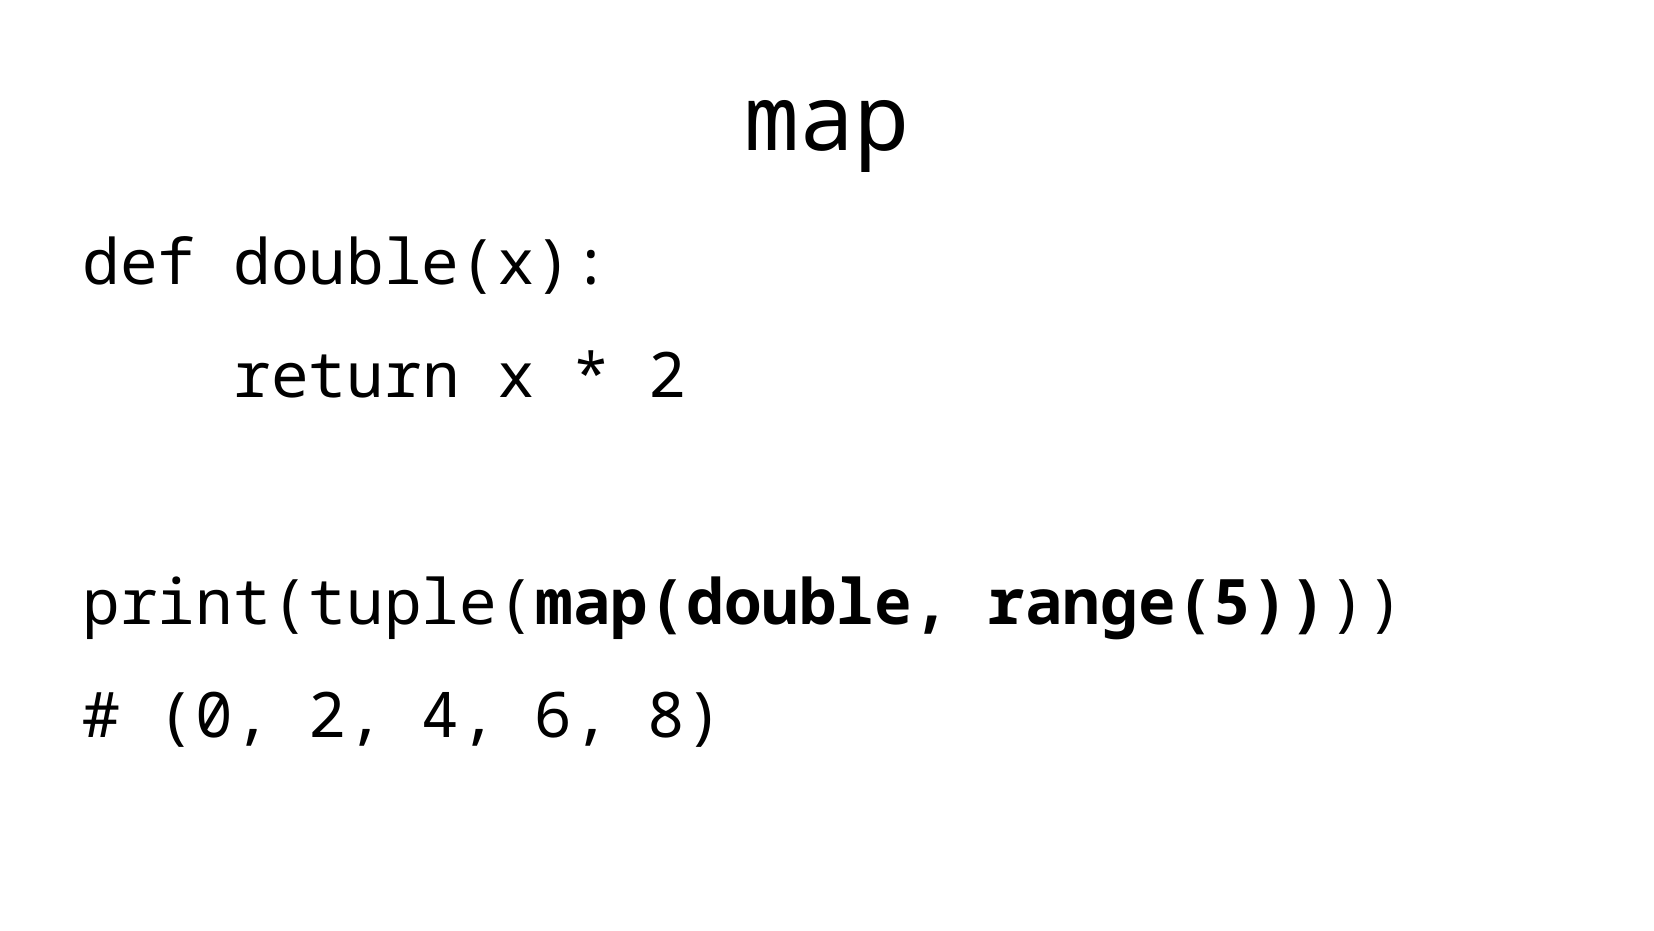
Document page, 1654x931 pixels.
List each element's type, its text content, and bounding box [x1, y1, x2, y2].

list def double(x): return x * 2 print(tuple(map(double, range(5)))) # (0, 2, 4, 6, 8) [82, 217, 1571, 758]
title map [82, 37, 1571, 193]
